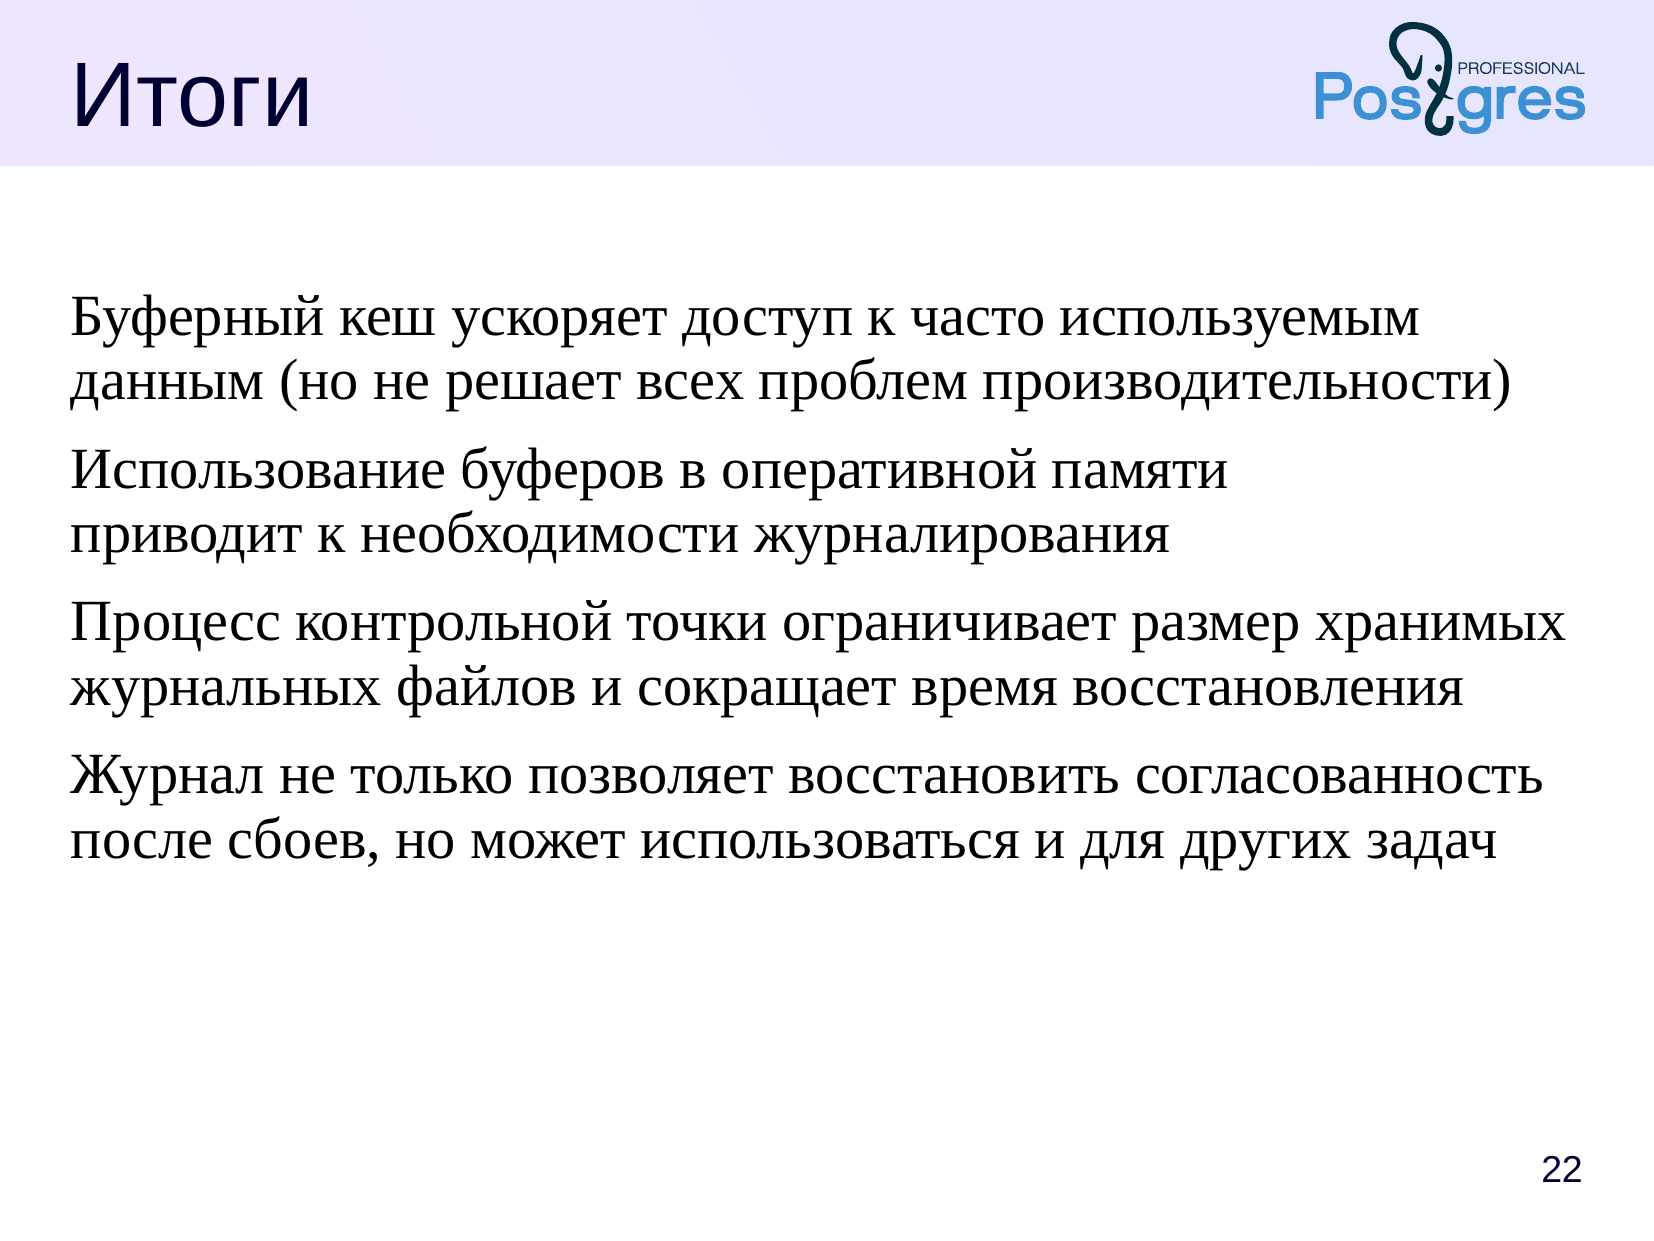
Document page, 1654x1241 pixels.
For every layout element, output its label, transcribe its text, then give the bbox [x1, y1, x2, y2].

title Итоги [70, 43, 1241, 147]
list Буферный кеш ускоряет доступ к часто используемым данным (но не решает всех проблем производительности) Использование буферов в оперативной памяти приводит к необходимости журналирования Процесс контрольной точки ограничивает размер хранимых журнальных файлов и сокращает время восстановления Журнал не только позволяет восстановить согласованность после сбоев, но может использоваться и для других задач [70, 283, 1583, 1134]
